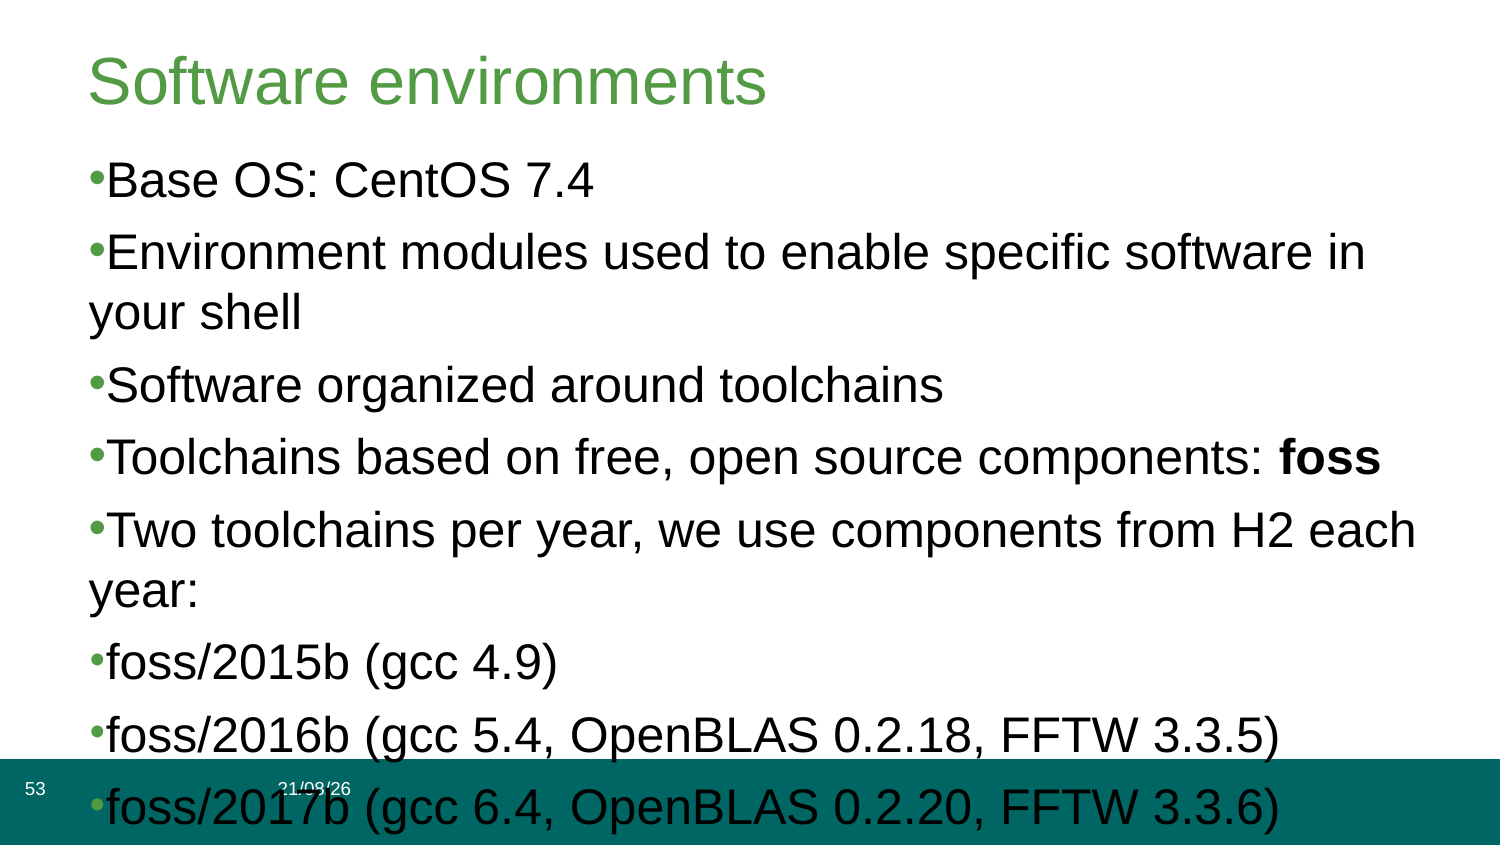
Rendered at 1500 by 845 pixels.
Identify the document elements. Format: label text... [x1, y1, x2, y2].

list Base OS: CentOS 7.4 Environment modules used to enable specific software in your shell Software organized around toolchains Toolchains based on free, open source components: foss Two toolchains per year, we use components from H2 each year: foss/2015b (gcc 4.9) foss/2016b (gcc 5.4, OpenBLAS 0.2.18, FFTW 3.3.5) foss/2017b (gcc 6.4, OpenBLAS 0.2.20, FFTW 3.3.6) [88, 147, 1427, 844]
text_box <number> [24, 776, 76, 799]
title Software environments [87, 37, 1426, 132]
